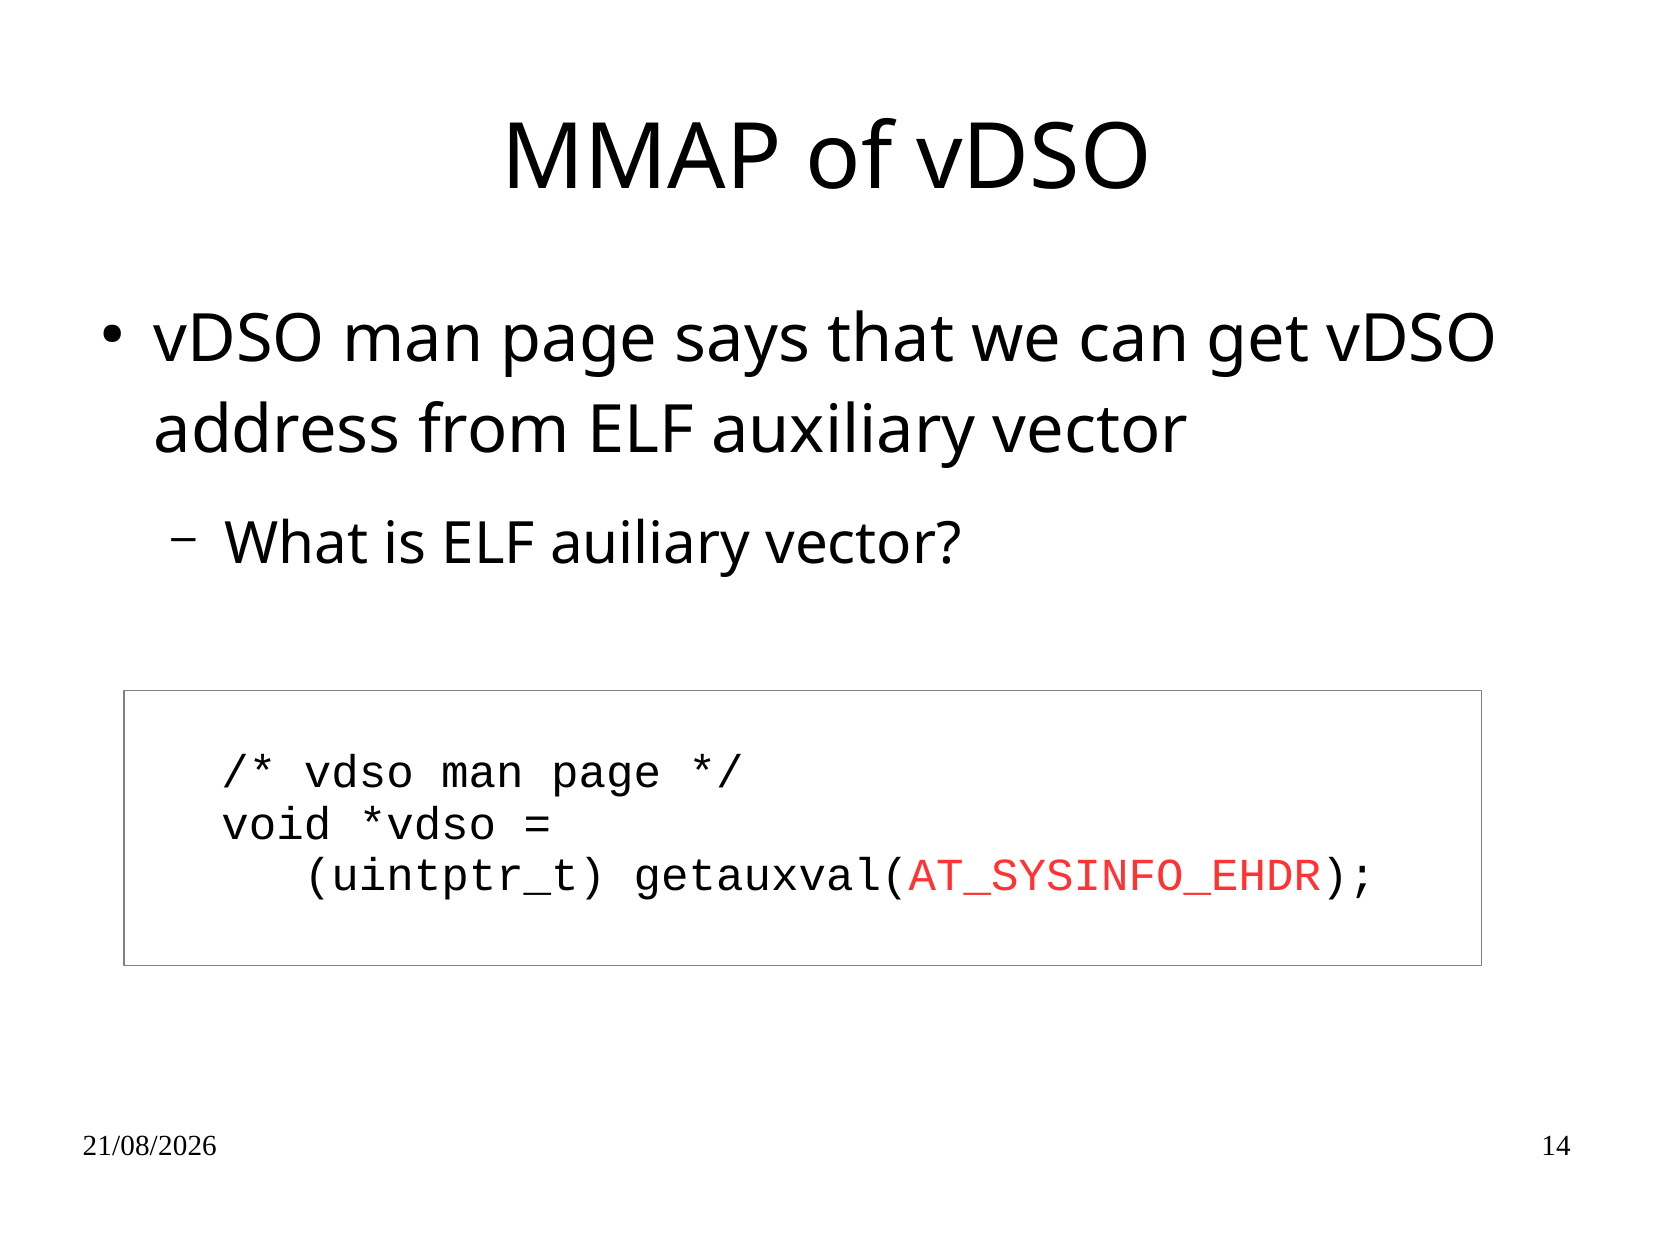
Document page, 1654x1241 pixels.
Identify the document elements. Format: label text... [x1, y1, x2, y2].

list vDSO man page says that we can get vDSO address from ELF auxiliary vector What is ELF auiliary vector? [82, 290, 1571, 1010]
title MMAP of vDSO [82, 49, 1571, 257]
